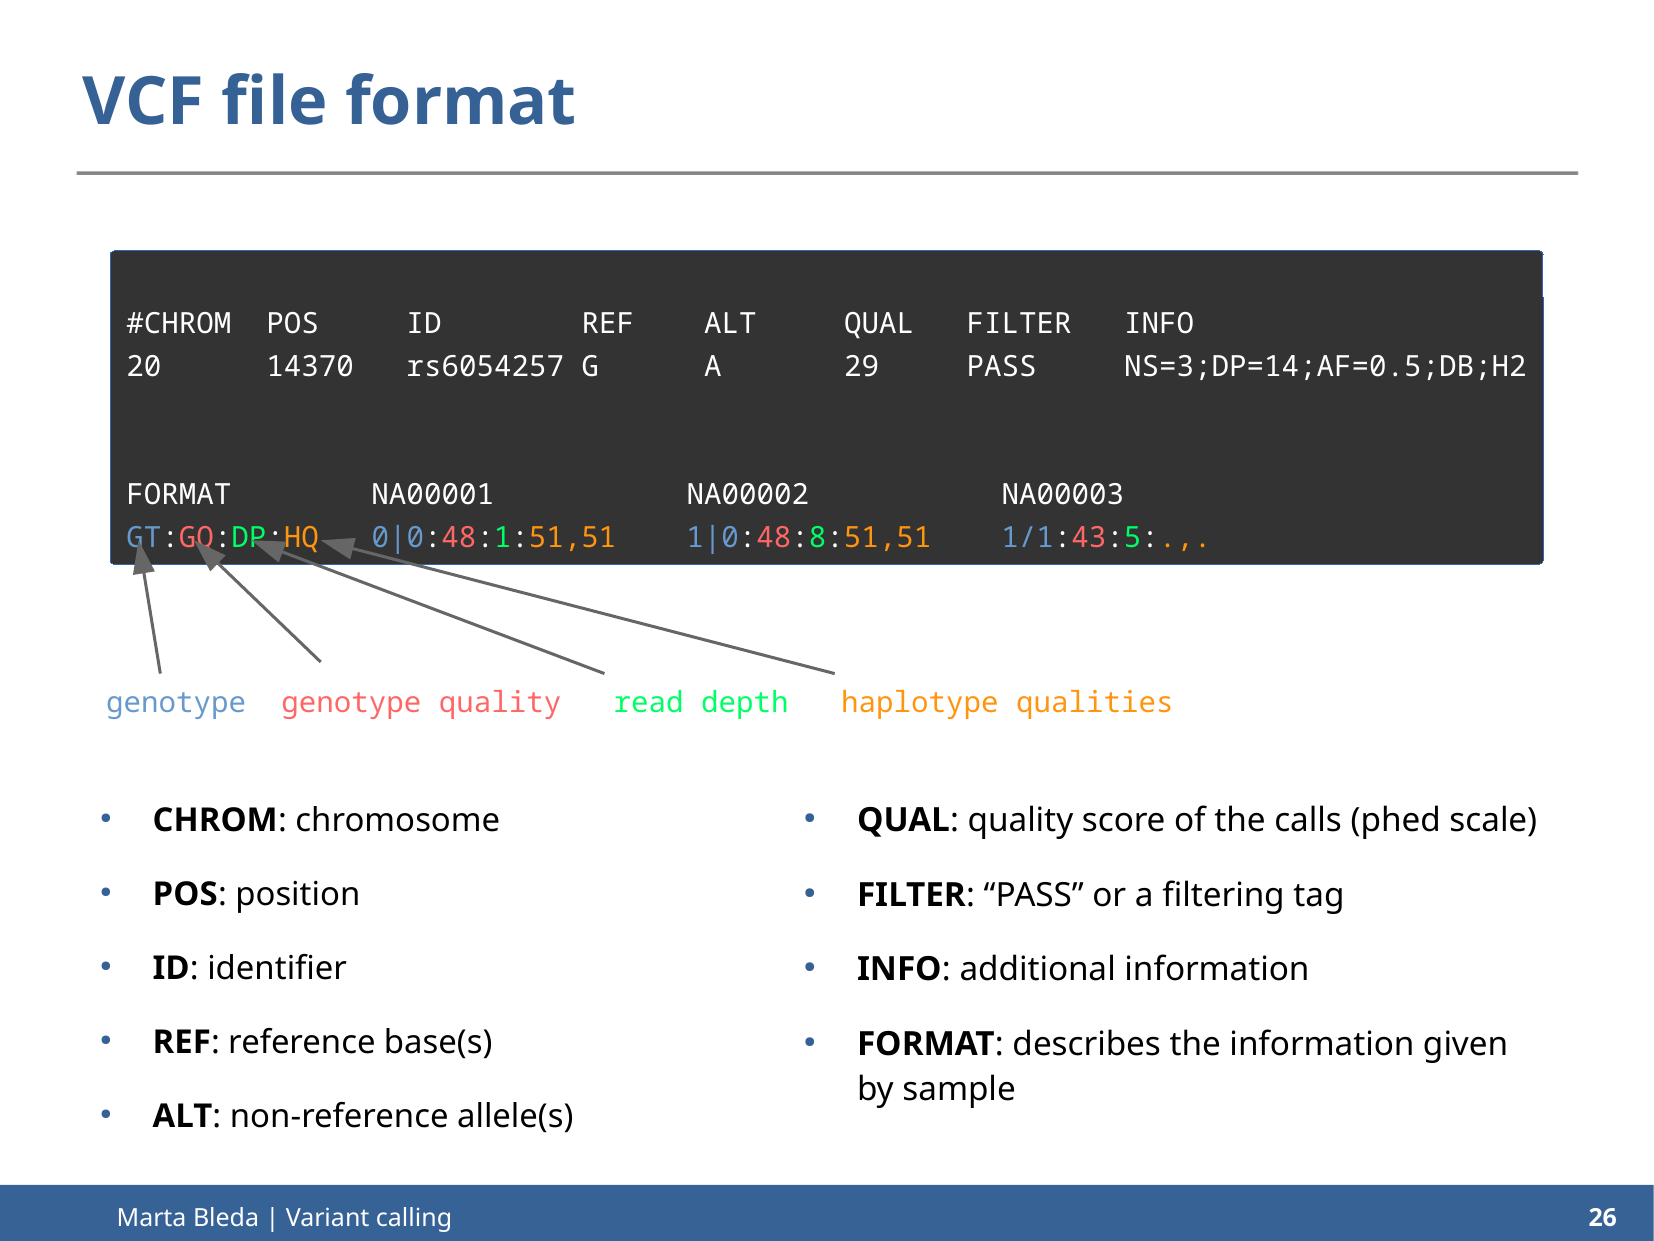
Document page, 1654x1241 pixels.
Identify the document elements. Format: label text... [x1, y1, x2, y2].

title VCF file format [82, 49, 1571, 148]
text_box genotype genotype quality read depth haplotype qualities [91, 673, 1483, 755]
list QUAL: quality score of the calls (phed scale) FILTER: “PASS” or a filtering tag INFO: additional information FORMAT: describes the information given by sample [786, 796, 1554, 1139]
picture [74, 170, 1580, 175]
text_box #CHROM POS ID REF ALT QUAL FILTER INFO 20 14370 rs6054257 G A 29 PASS NS=3;DP=14;AF=0.5;DB;H2 FORMAT NA00001 NA00002 NA00003 GT:GQ:DP:HQ 0|0:48:1:51,51 1|0:48:8:51,51 1/1:43:5:.,. [110, 250, 1544, 565]
list CHROM: chromosome POS: position ID: identifier REF: reference base(s) ALT: non-reference allele(s) [82, 796, 786, 1139]
